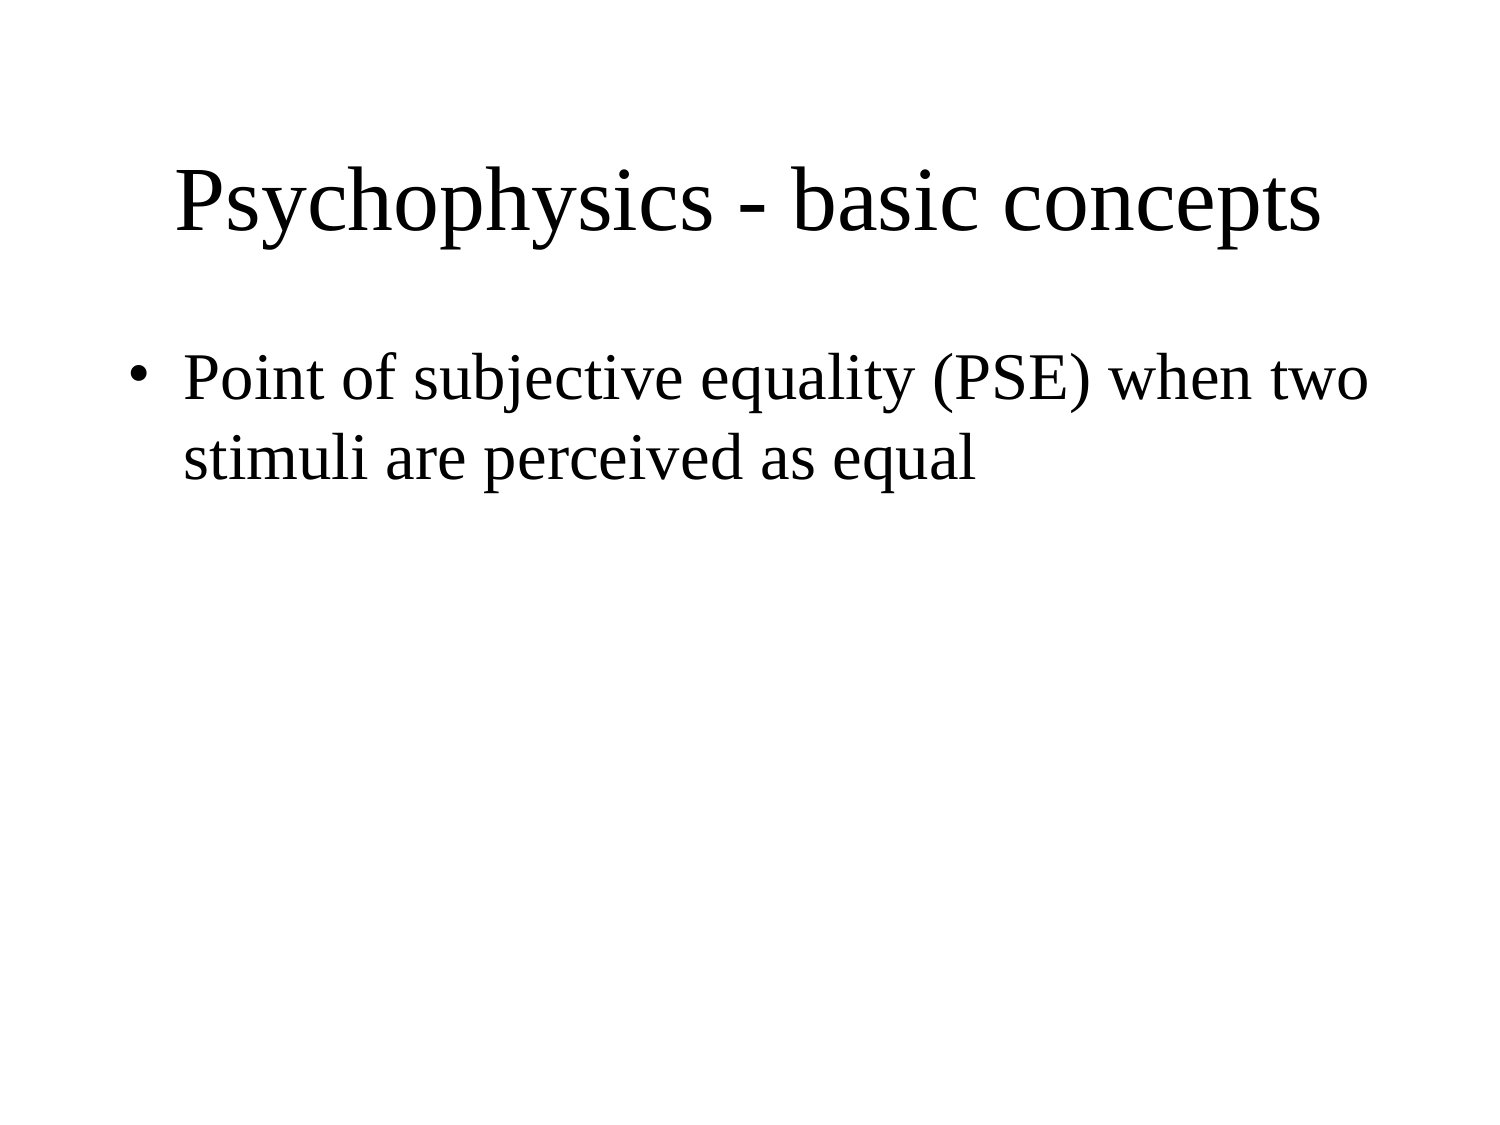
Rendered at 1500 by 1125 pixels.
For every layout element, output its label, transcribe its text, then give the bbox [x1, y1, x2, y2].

list Point of subjective equality (PSE) when two stimuli are perceived as equal [112, 324, 1388, 1000]
title Psychophysics - basic concepts [112, 99, 1388, 288]
